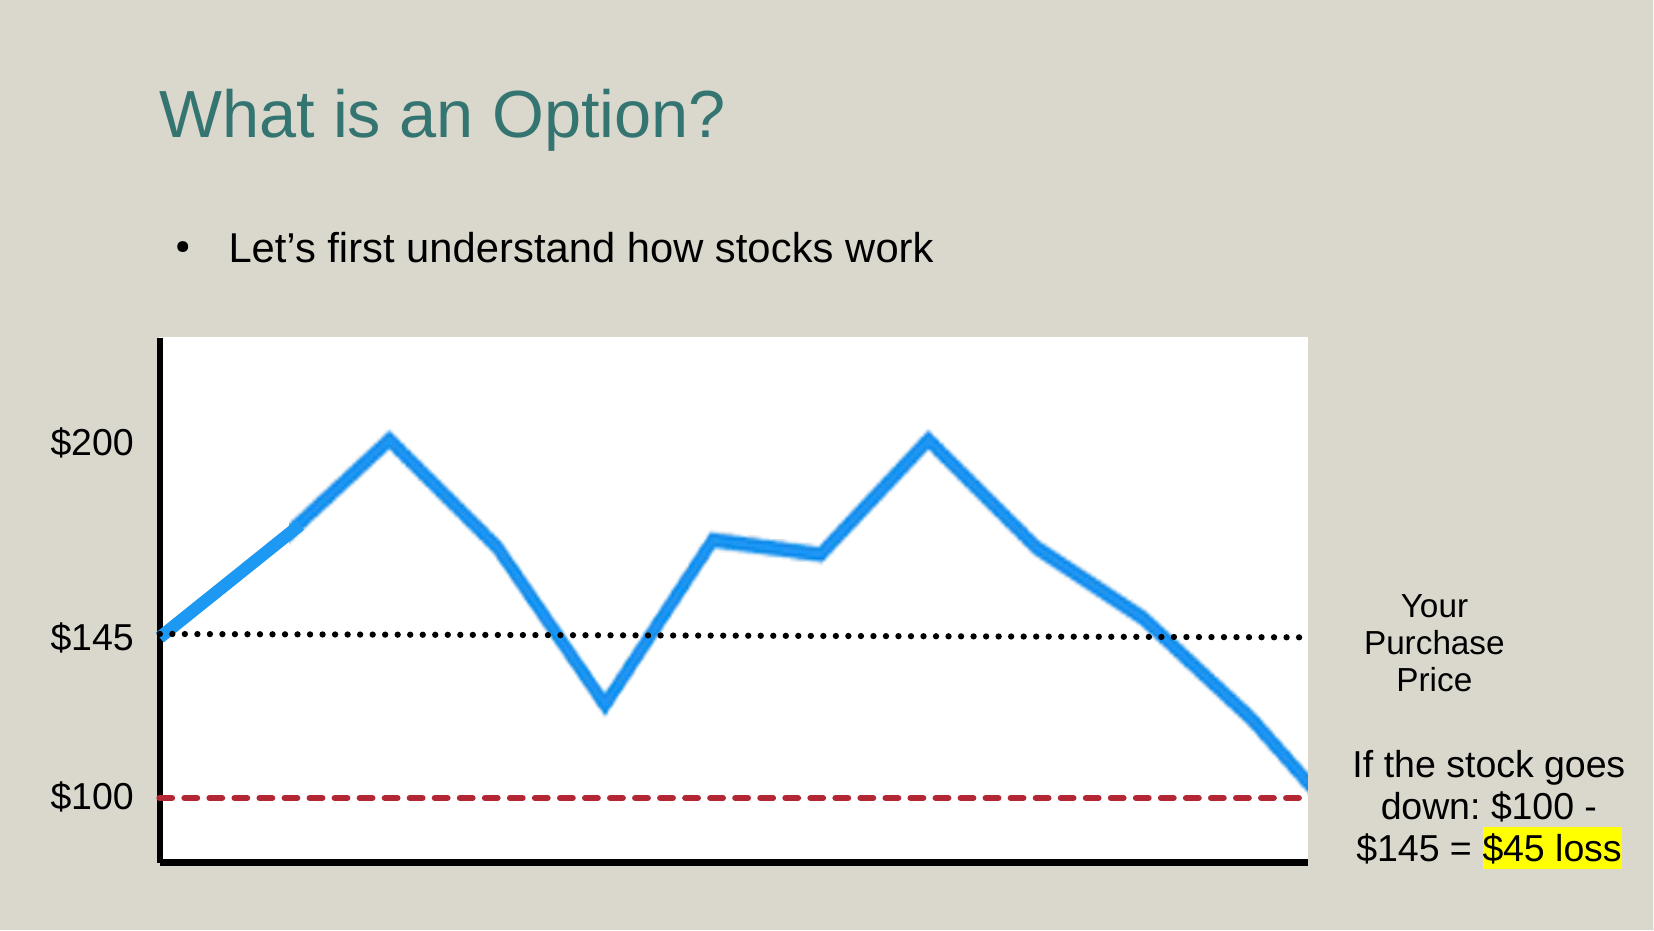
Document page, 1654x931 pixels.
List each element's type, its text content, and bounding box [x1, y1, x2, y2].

text_box If the stock goes down: $100 - $145 = $45 loss [1330, 736, 1648, 931]
picture [289, 337, 1308, 855]
text_box Your Purchase Price [1323, 580, 1546, 707]
list Let’s first understand how stocks work [157, 225, 1646, 301]
text_box [163, 337, 289, 626]
text_box $100 [35, 768, 160, 852]
text_box [163, 337, 1496, 901]
text_box $145 [35, 608, 160, 692]
title What is an Option? [159, 37, 1648, 193]
text_box $200 [35, 413, 160, 497]
